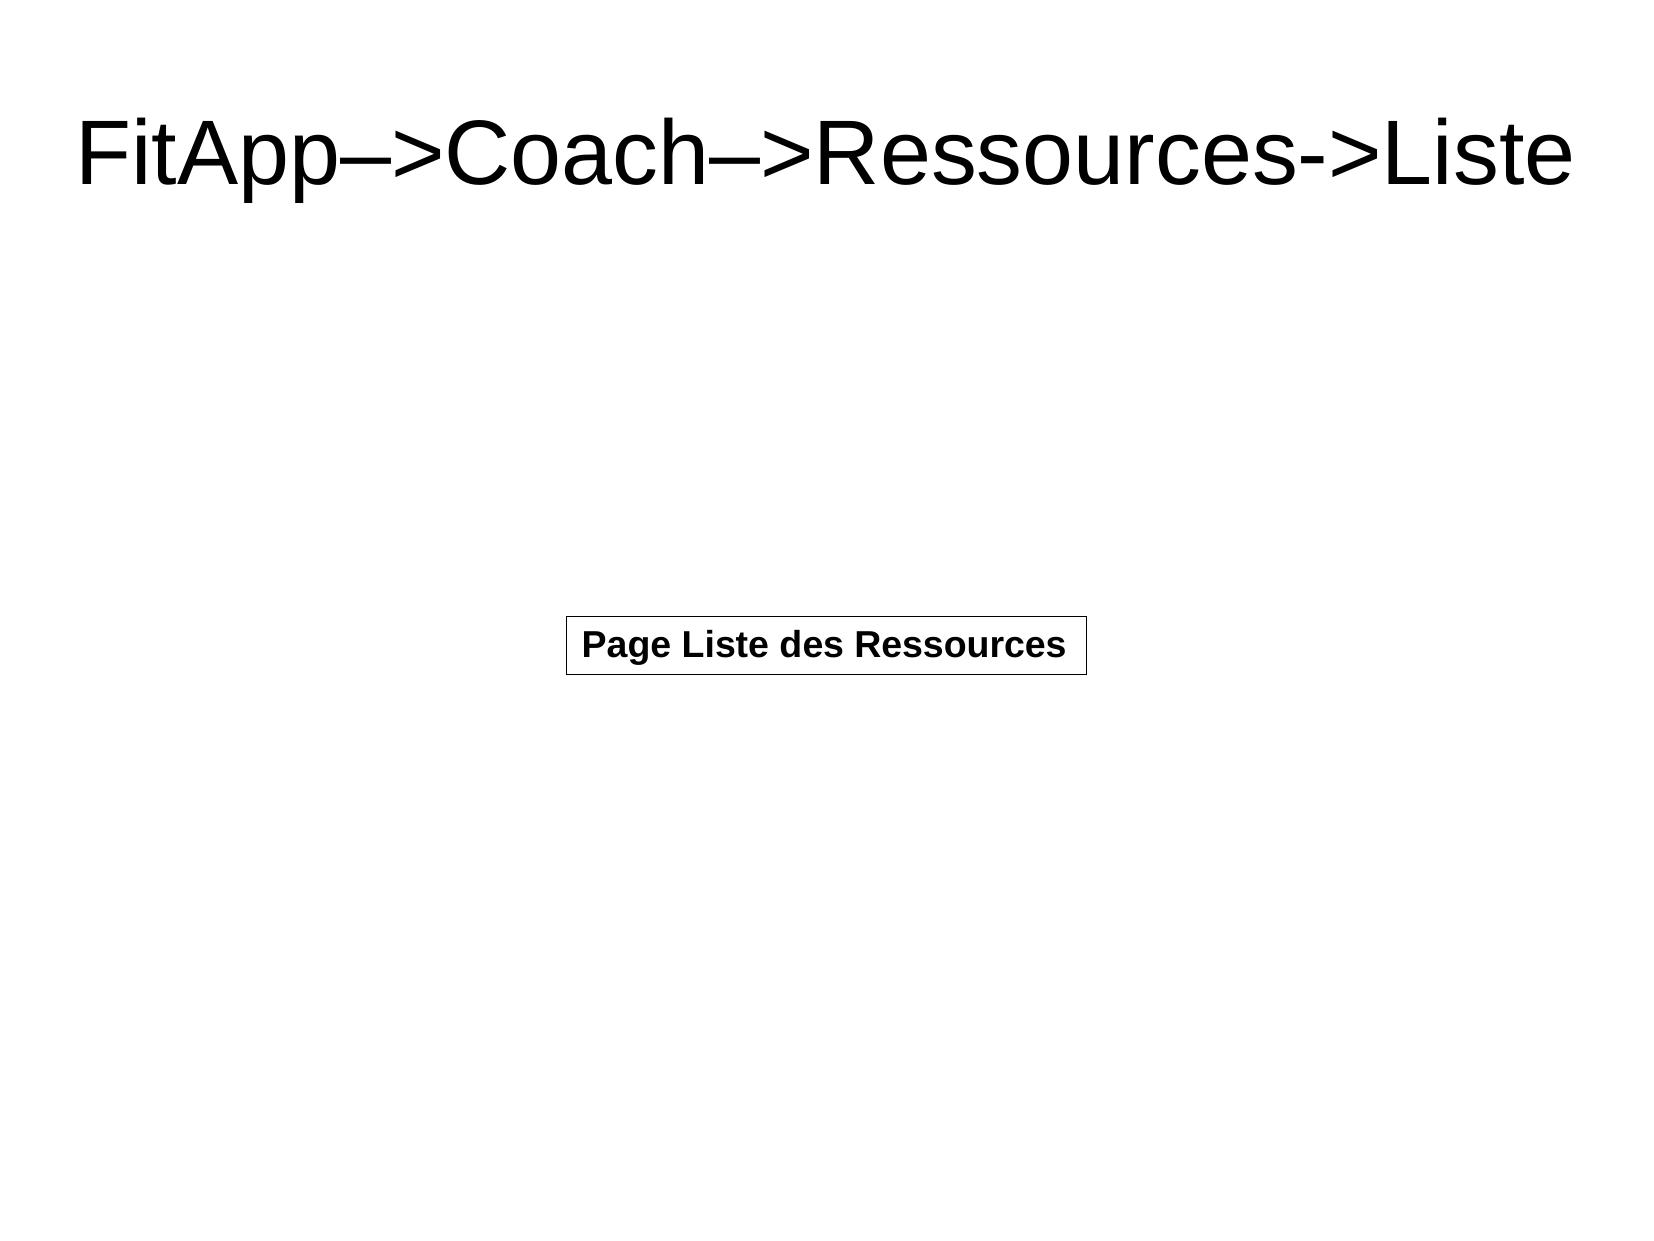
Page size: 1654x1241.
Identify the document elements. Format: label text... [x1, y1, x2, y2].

text_box Page Liste des Ressources [566, 616, 1087, 675]
title FitApp–>Coach–>Ressources->Liste [70, 49, 1583, 257]
